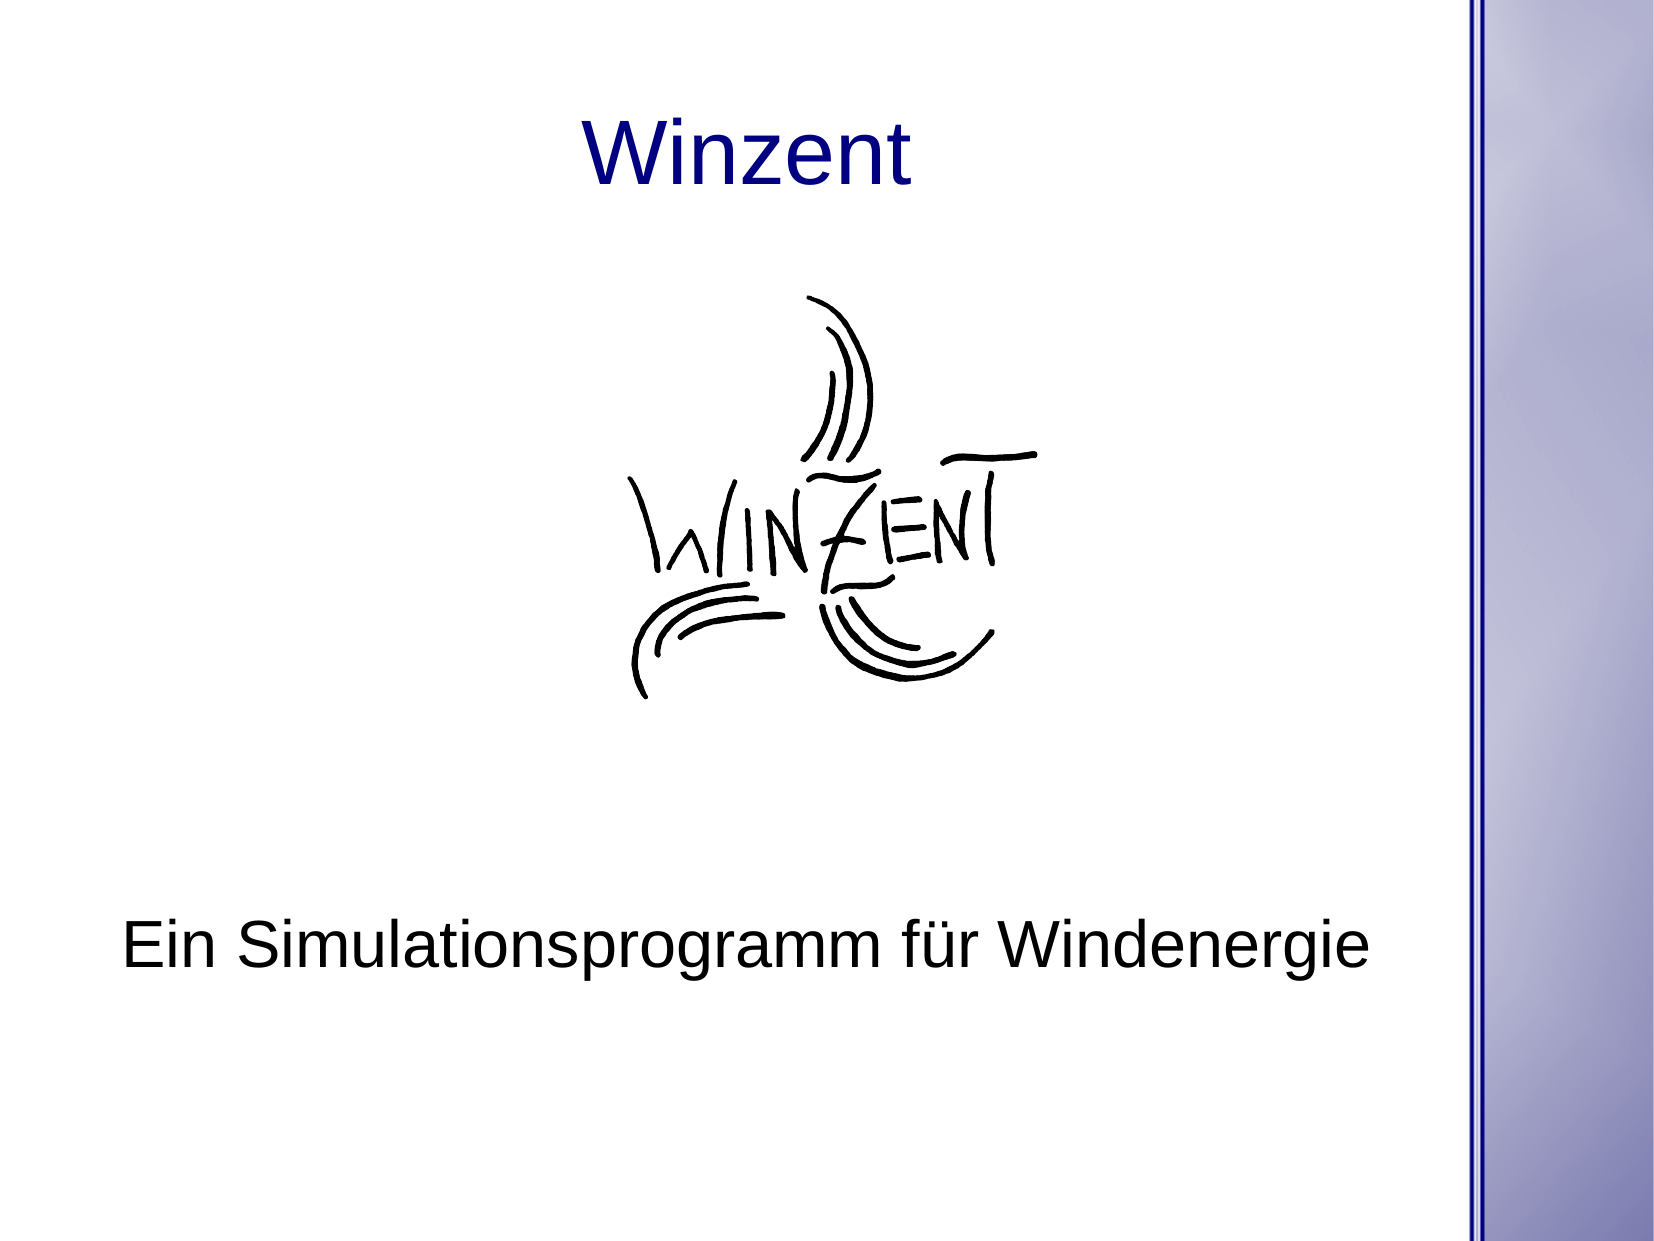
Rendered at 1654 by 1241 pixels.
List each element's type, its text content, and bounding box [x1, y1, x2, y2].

subtitle Ein Simulationsprogramm für Windenergie [47, 290, 1447, 1225]
title Winzent [47, 49, 1447, 257]
picture [0, 0, 1654, 1241]
